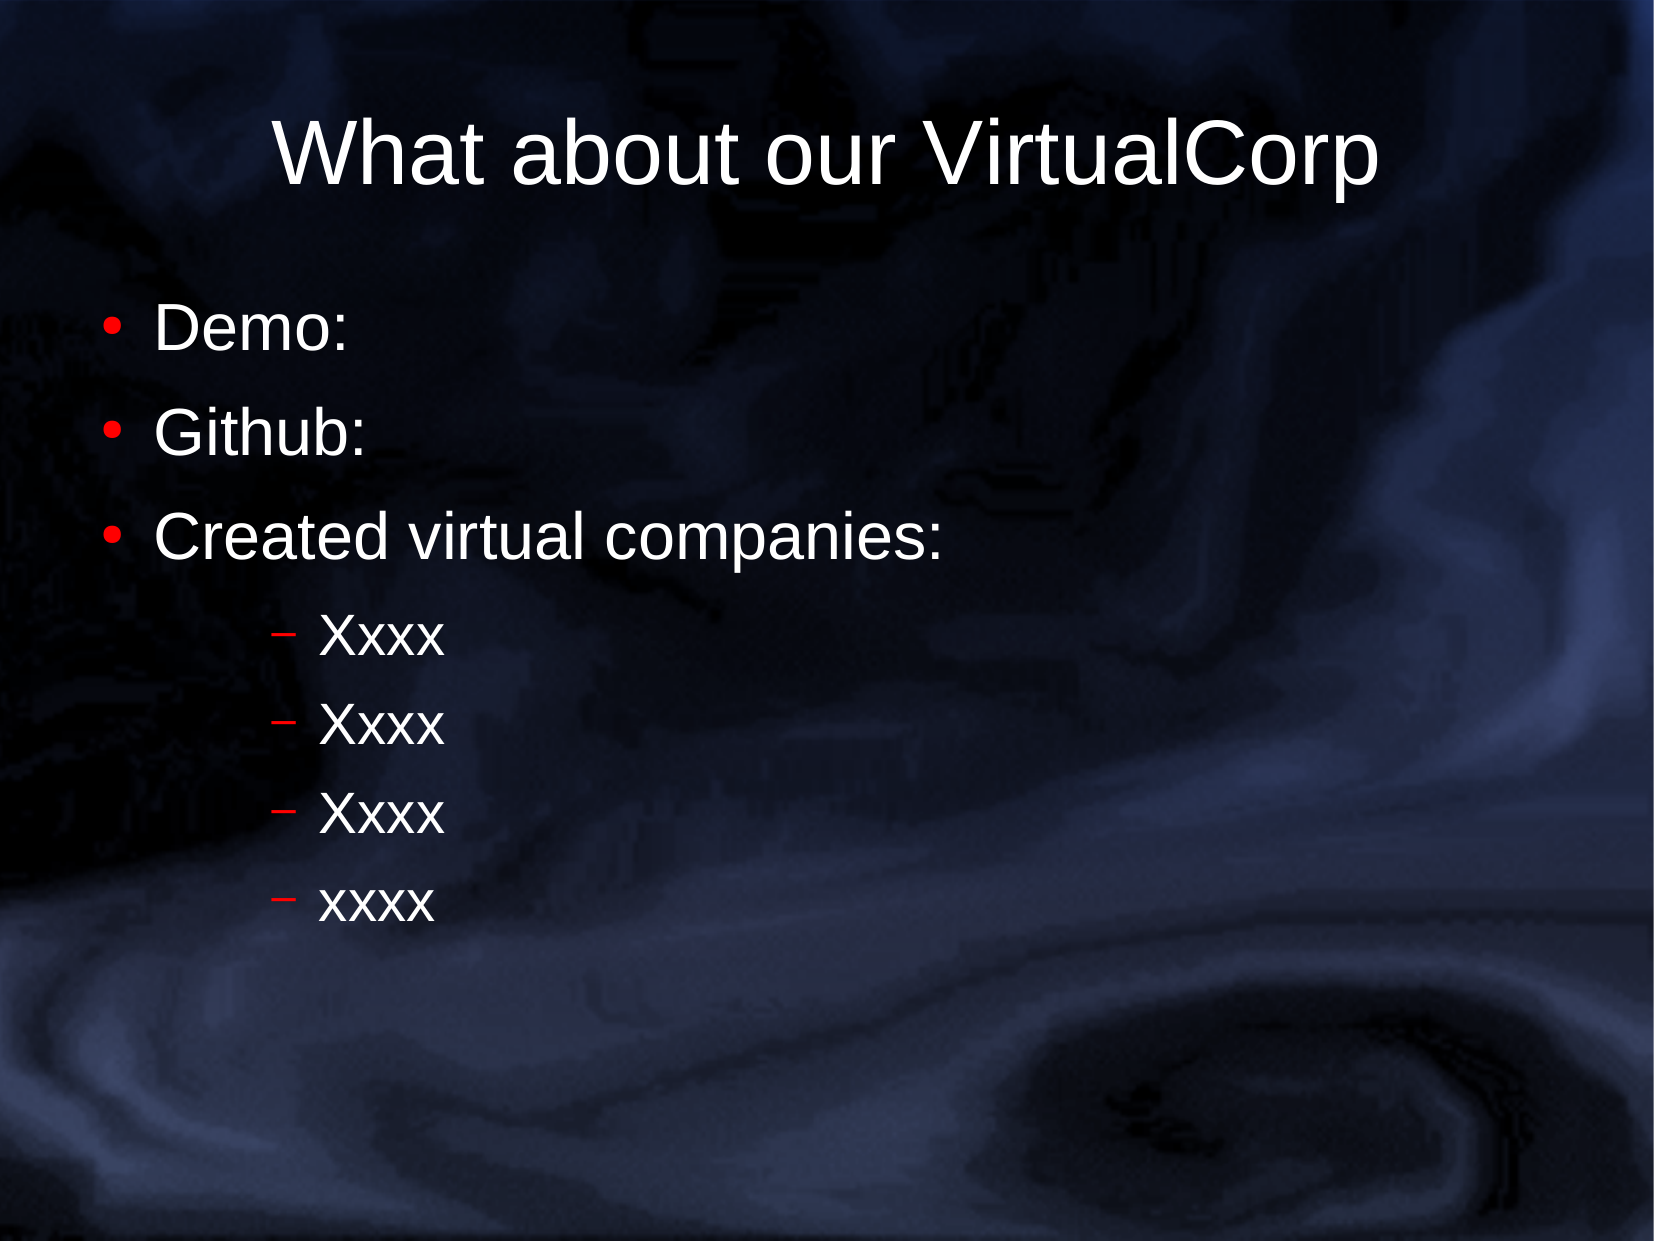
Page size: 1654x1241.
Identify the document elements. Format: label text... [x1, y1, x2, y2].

title What about our VirtualCorp [82, 49, 1571, 257]
list Demo: Github: Created virtual companies: Xxxx Xxxx Xxxx xxxx [82, 290, 1571, 1109]
picture [0, 0, 1654, 1241]
